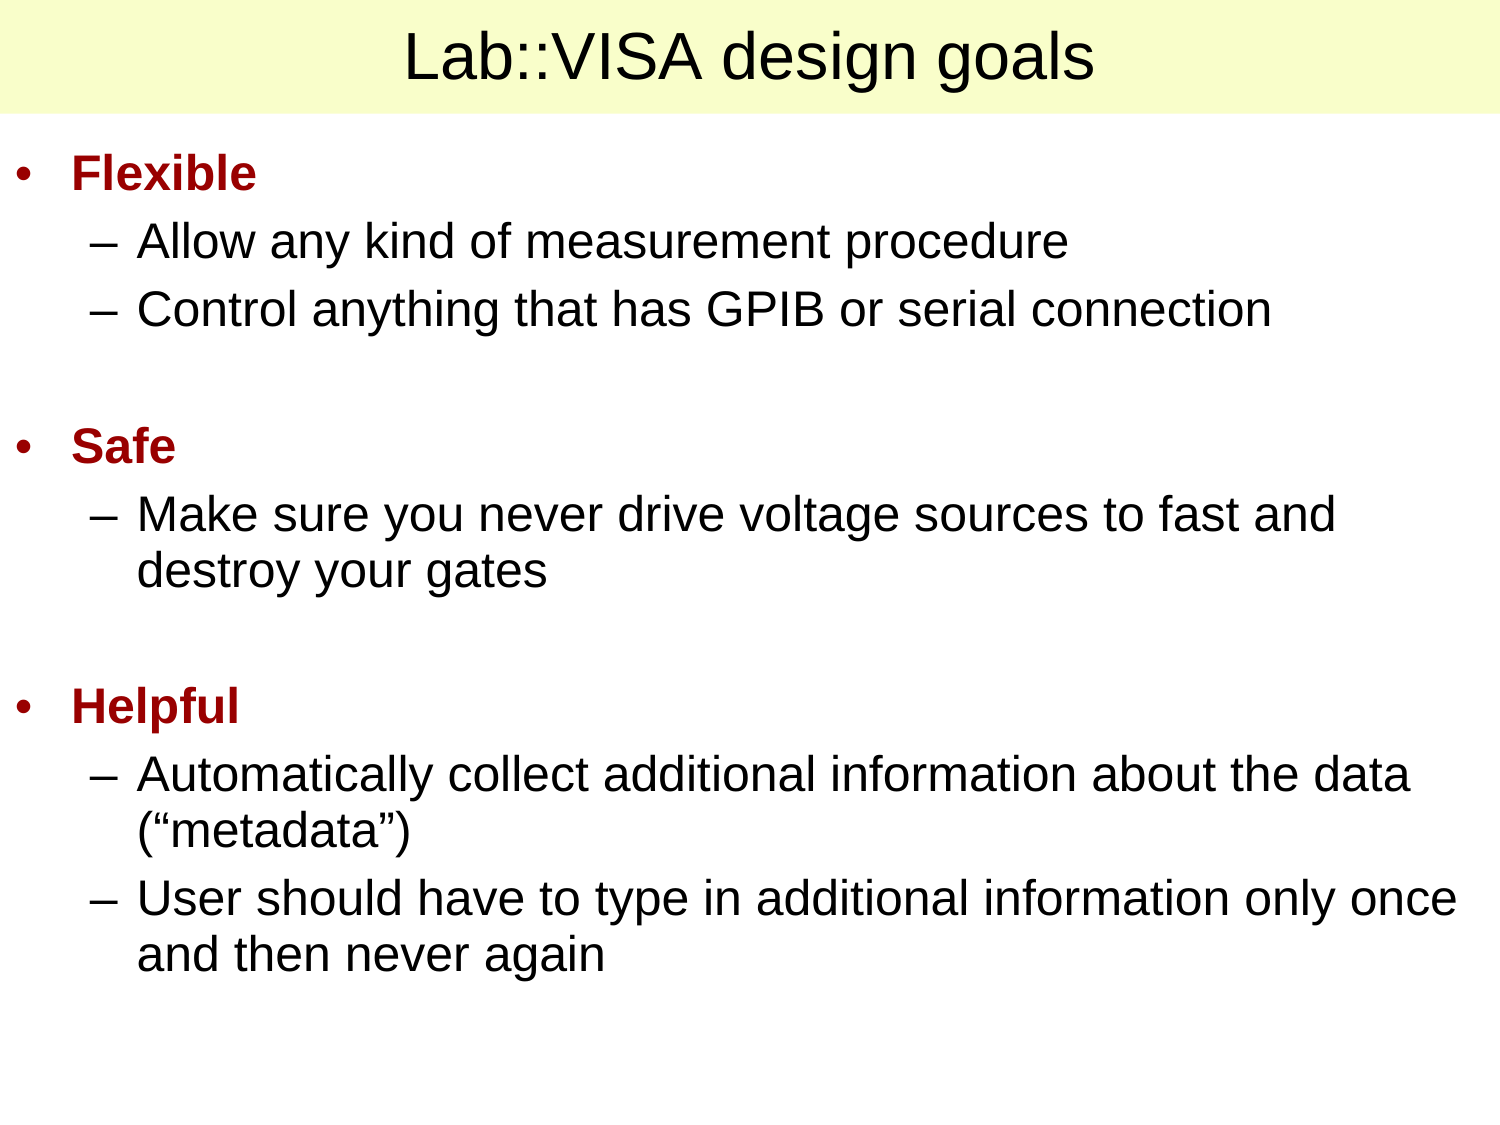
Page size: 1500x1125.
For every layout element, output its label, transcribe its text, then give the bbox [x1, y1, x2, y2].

list Flexible Allow any kind of measurement procedure Control anything that has GPIB or serial connection Safe Make sure you never drive voltage sources to fast and destroy your gates Helpful Automatically collect additional information about the data (“metadata”) User should have to type in additional information only once and then never again [0, 137, 1500, 1125]
title Lab::VISA design goals [0, 0, 1500, 114]
